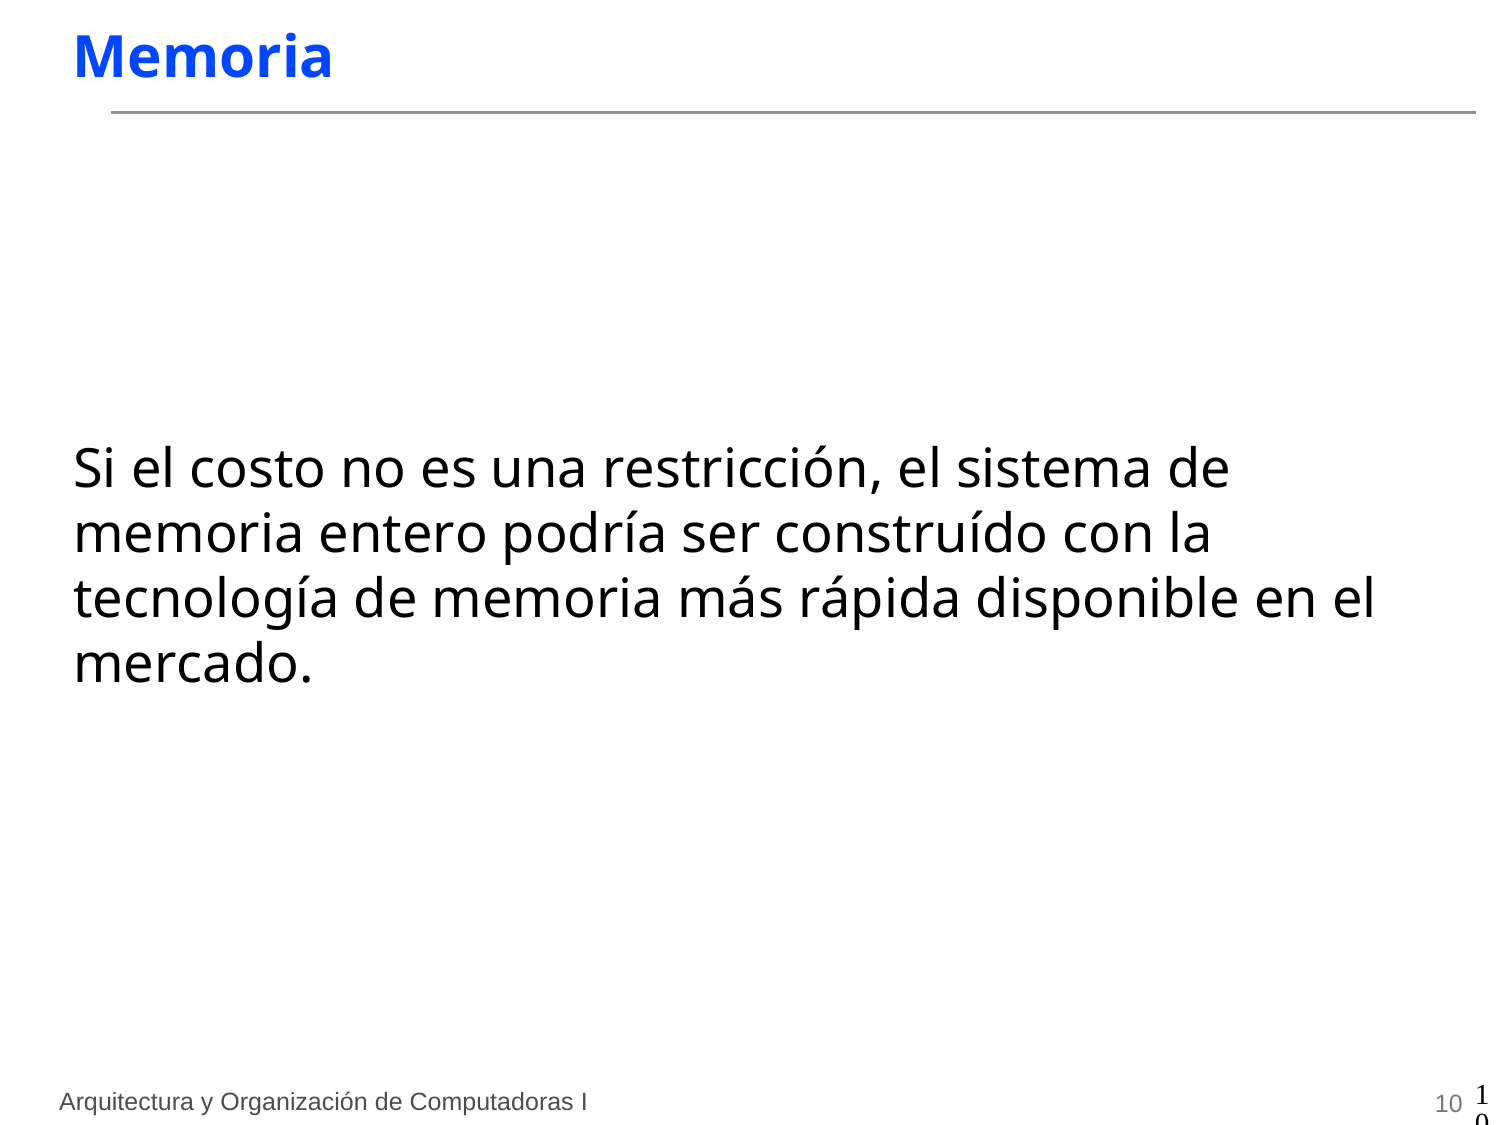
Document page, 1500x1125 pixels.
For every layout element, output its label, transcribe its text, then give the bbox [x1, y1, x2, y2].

text_box <number> [1460, 1067, 1500, 1125]
title Memoria [62, 24, 1467, 104]
text_box Si el costo no es una restricción, el sistema de memoria entero podría ser construído con la tecnología de memoria más rápida disponible en el mercado. [58, 125, 1465, 917]
